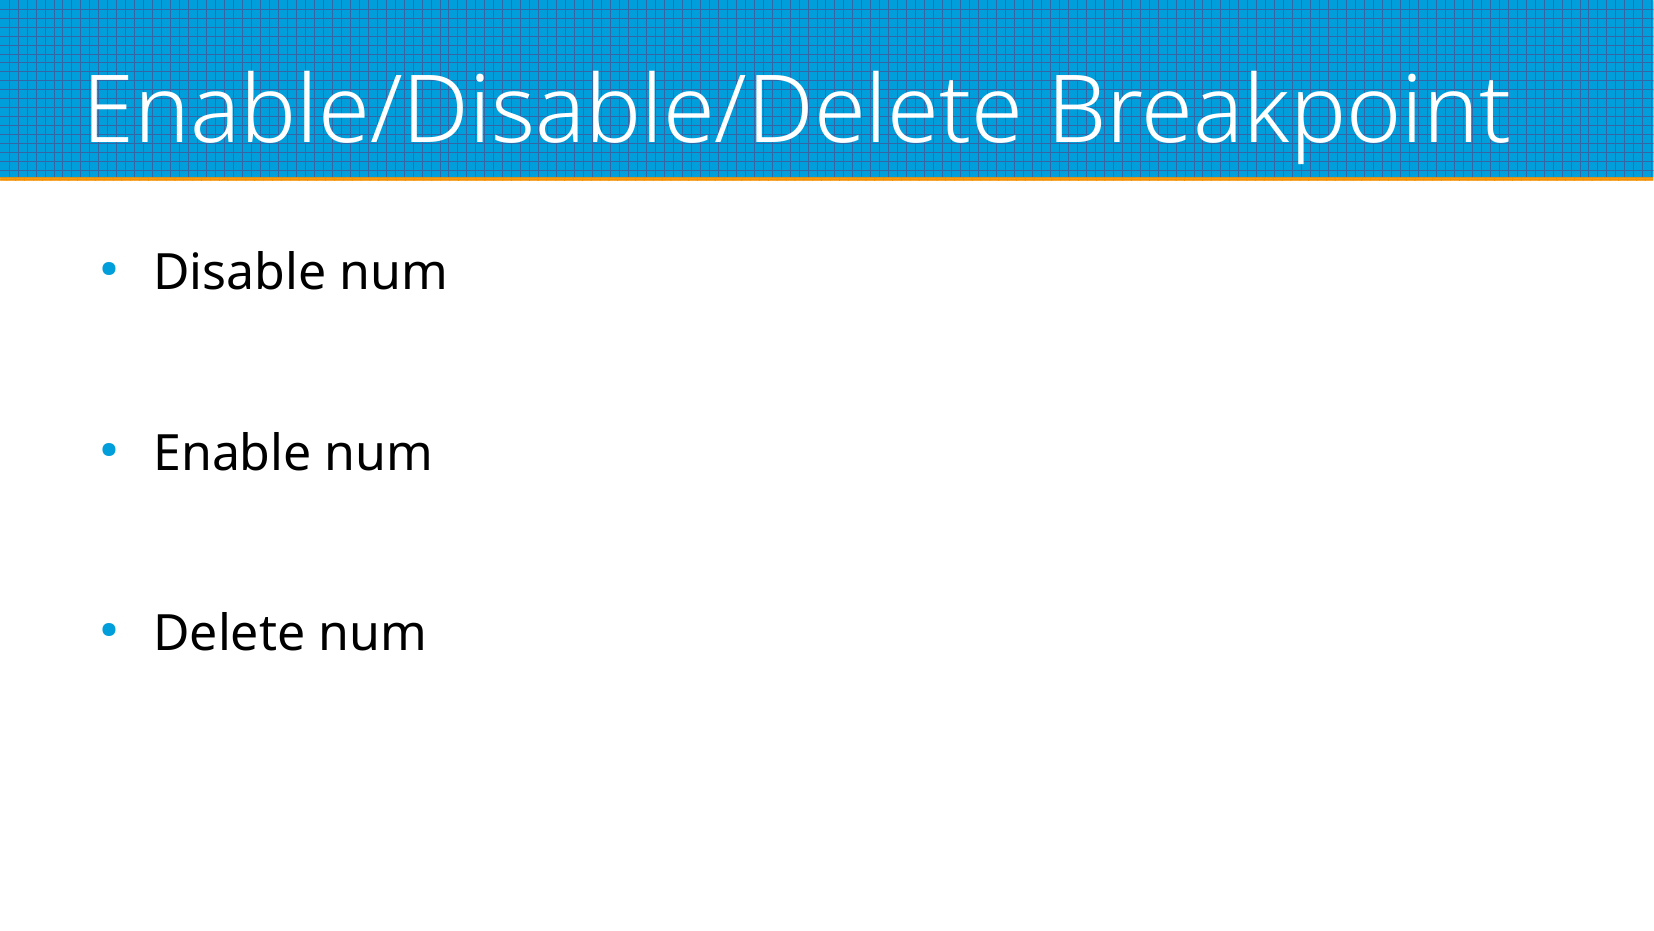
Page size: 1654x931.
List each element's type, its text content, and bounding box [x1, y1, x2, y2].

title Enable/Disable/Delete Breakpoint [82, 14, 1571, 171]
list Disable num Enable num Delete num [82, 236, 1563, 811]
